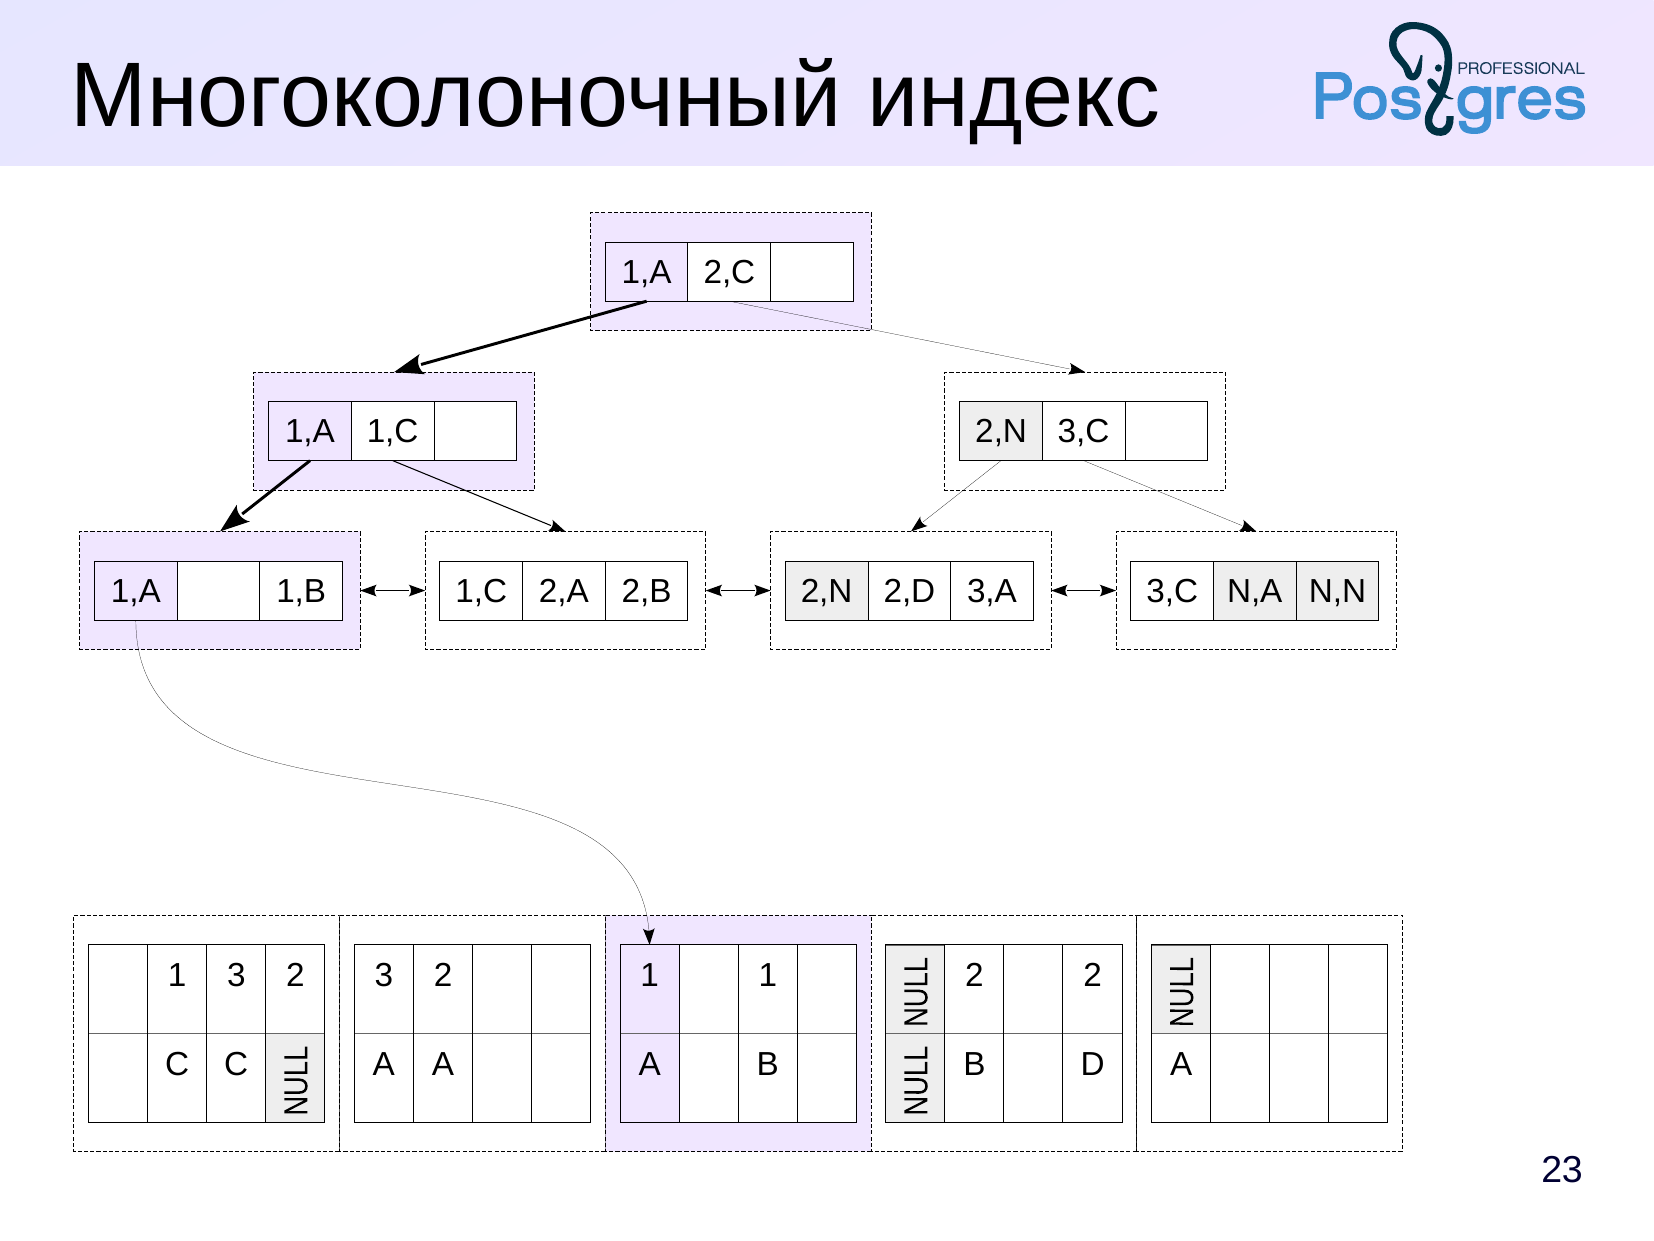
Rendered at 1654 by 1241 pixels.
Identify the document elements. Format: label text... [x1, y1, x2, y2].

text_box 2,N [785, 561, 868, 621]
text_box [73, 915, 1403, 1152]
text_box C [207, 1033, 265, 1122]
title Многоколоночный индекс [70, 43, 1261, 151]
text_box A [355, 1033, 413, 1122]
text_box [590, 212, 872, 329]
text_box NULL [886, 1033, 944, 1122]
text_box 1,B [260, 561, 343, 621]
text_box 3,C [1042, 401, 1125, 461]
text_box [79, 531, 361, 650]
text_box 2 [945, 945, 1003, 1033]
text_box 2,C [687, 242, 770, 302]
text_box 1,A [268, 401, 351, 461]
text_box 2 [266, 945, 324, 1034]
text_box 1,C [439, 561, 522, 621]
text_box B [739, 1033, 797, 1122]
text_box [944, 372, 1226, 491]
text_box [770, 531, 1052, 650]
text_box [798, 945, 856, 1122]
text_box 3,C [1130, 561, 1213, 621]
text_box 1,A [605, 242, 687, 302]
text_box N,A [1213, 561, 1296, 621]
text_box 3 [355, 945, 413, 1033]
text_box 3,A [950, 561, 1034, 621]
text_box C [148, 1033, 206, 1122]
text_box [964, 461, 1154, 491]
text_box 1 [739, 945, 797, 1033]
text_box 2,B [605, 561, 688, 621]
text_box NULL [1152, 945, 1210, 1033]
text_box 3 [207, 945, 265, 1033]
text_box NULL [886, 945, 944, 1033]
text_box 1 [621, 945, 679, 1033]
text_box 2,D [868, 561, 950, 621]
text_box A [621, 1033, 679, 1122]
text_box [680, 945, 738, 1122]
text_box [276, 461, 462, 491]
text_box 2,N [959, 401, 1042, 461]
text_box 1,A [94, 561, 177, 621]
text_box NULL [266, 1034, 324, 1122]
text_box 2,A [522, 561, 605, 621]
text_box 1 [148, 945, 206, 1033]
text_box [253, 372, 535, 491]
text_box [425, 531, 706, 650]
text_box A [1152, 1033, 1210, 1122]
text_box N,N [1296, 561, 1379, 621]
text_box 1,C [351, 401, 434, 461]
text_box A [414, 1033, 472, 1122]
text_box [590, 302, 872, 331]
text_box 2 [414, 945, 472, 1033]
text_box B [945, 1033, 1003, 1122]
text_box [1116, 531, 1397, 650]
text_box 2 [1063, 945, 1122, 1033]
text_box D [1063, 1033, 1122, 1122]
